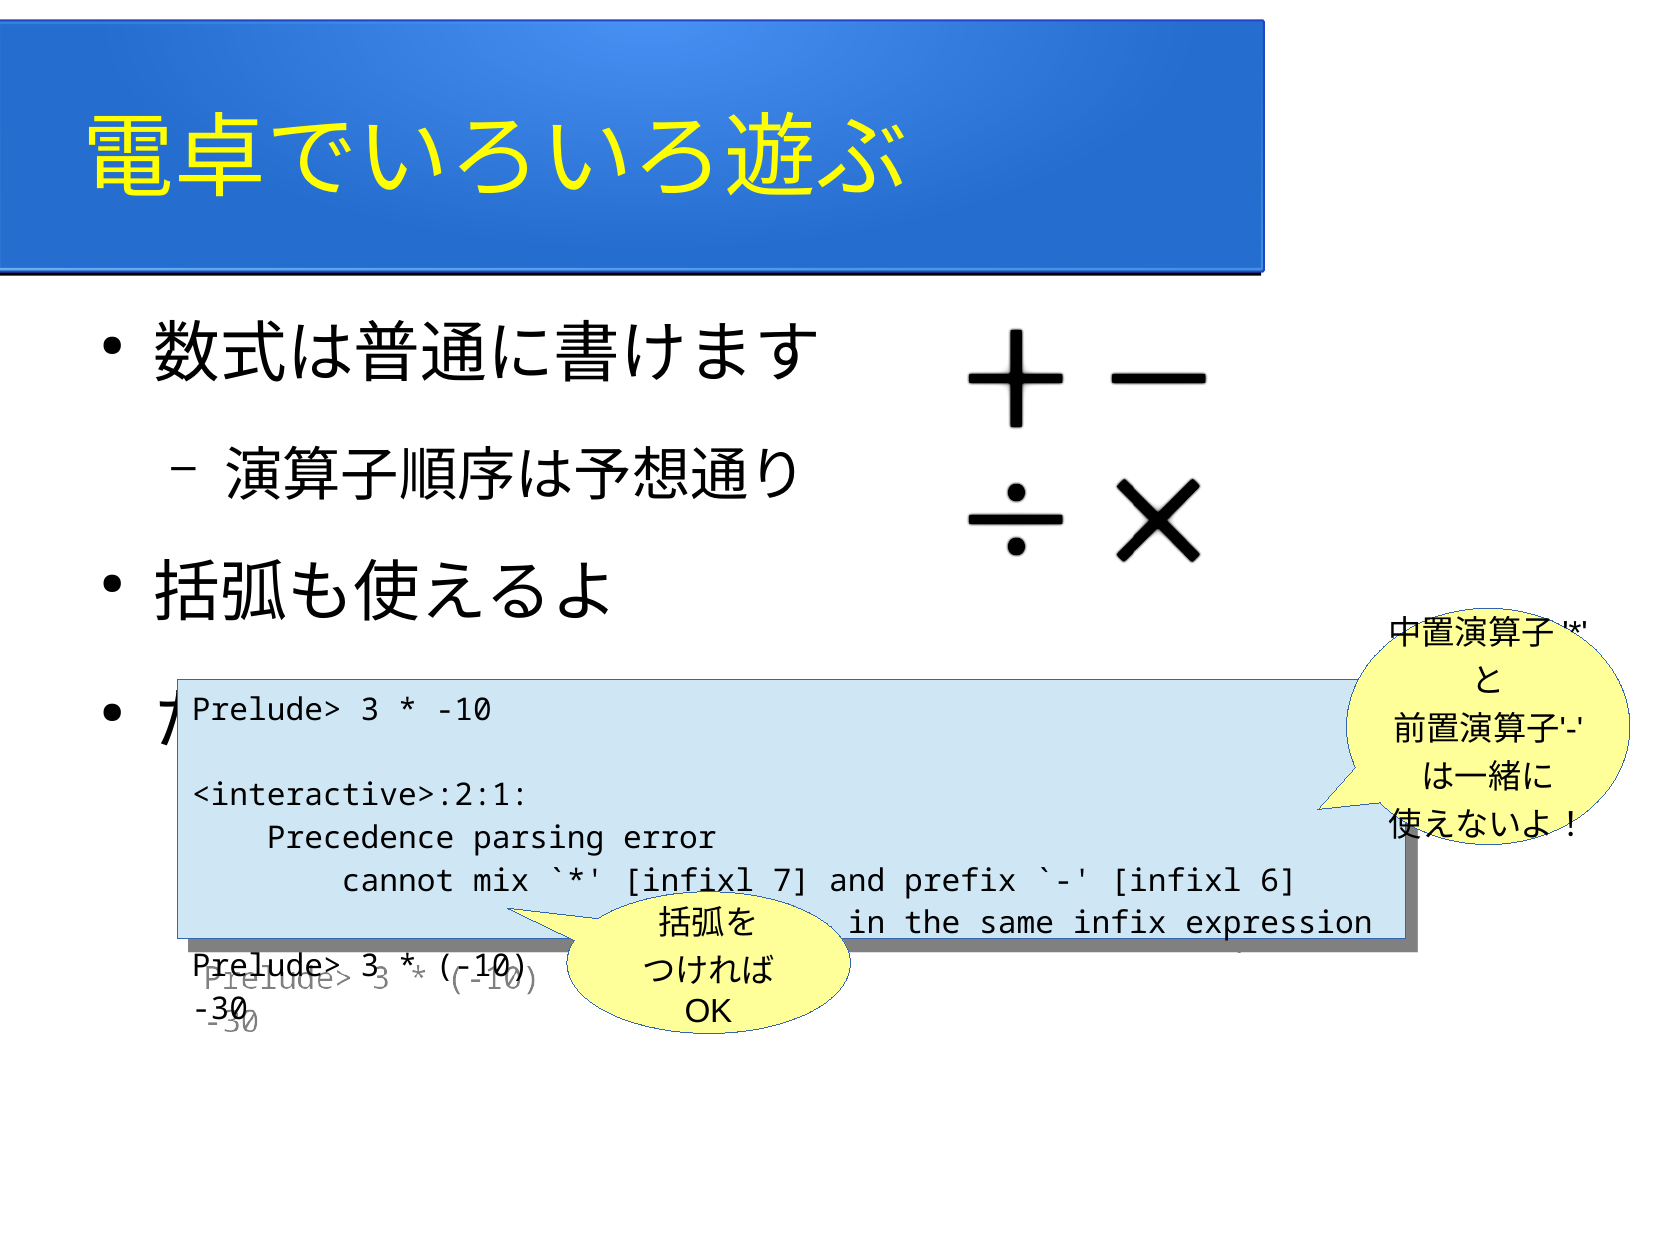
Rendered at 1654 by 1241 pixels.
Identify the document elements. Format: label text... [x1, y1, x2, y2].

text_box 括弧を つければ OK [507, 891, 851, 1034]
picture [944, 307, 1229, 591]
text_box Prelude> 3 * -10 <interactive>:2:1: Precedence parsing error cannot mix `*' [infixl 7] and prefix `-' [infixl 6] in the same infix expression Prelude> 3 * (-10) -30 [177, 679, 1406, 939]
title 電卓でいろいろ遊ぶ [82, 47, 1235, 252]
text_box 中置演算子 '*' と 前置演算子'-' は一緒に 使えないよ！ [1317, 608, 1630, 845]
list 数式は普通に書けます 演算子順序は予想通り 括弧も使えるよ ただし負の数は注意 [82, 299, 1571, 1111]
